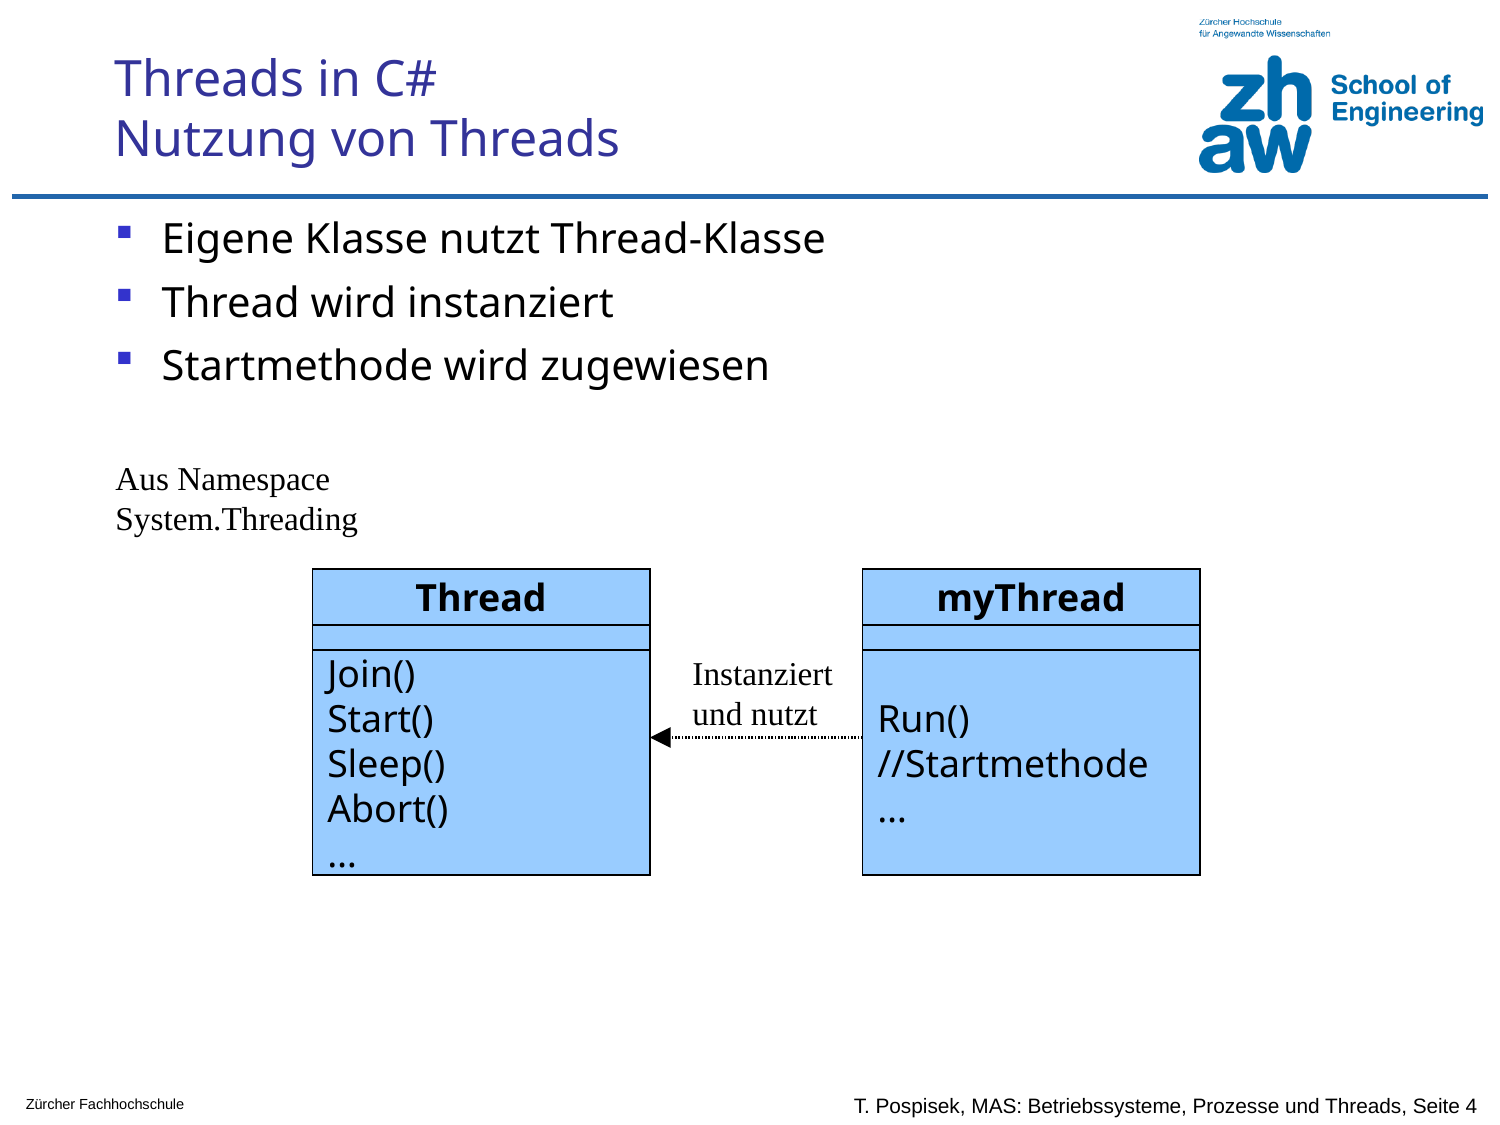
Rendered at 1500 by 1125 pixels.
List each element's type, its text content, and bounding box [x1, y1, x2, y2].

text_box Thread [312, 568, 650, 624]
picture [1199, 19, 1483, 173]
text_box Run() //Startmethode … [862, 650, 1200, 875]
text_box myThread [862, 568, 1200, 624]
text_box [862, 624, 1200, 650]
text_box Instanziert und nutzt [677, 644, 857, 740]
title Threads in C# Nutzung von Threads [99, 50, 1379, 163]
text_box Aus Namespace System.Threading [100, 449, 374, 545]
text_box [312, 624, 650, 650]
text_box Join() Start() Sleep() Abort() … [312, 650, 650, 875]
text_box Eigene Klasse nutzt Thread-Klasse Thread wird instanziert Startmethode wird zugewiesen [99, 200, 1288, 397]
